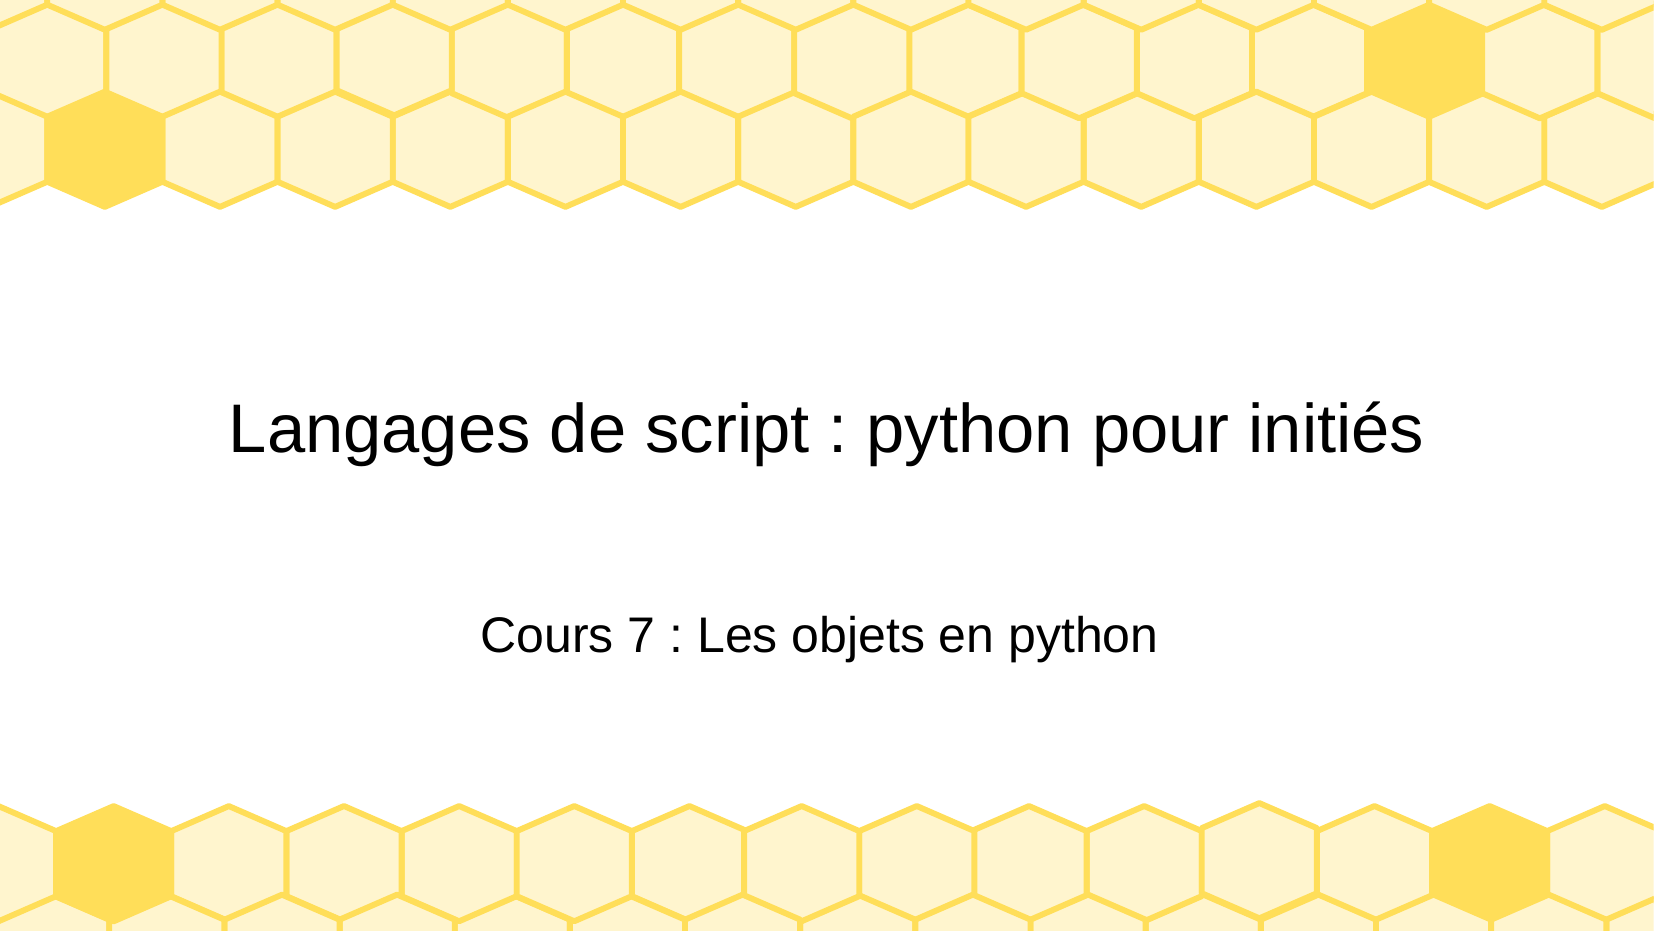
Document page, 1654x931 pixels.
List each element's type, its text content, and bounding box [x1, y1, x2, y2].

title Langages de script : python pour initiés [88, 324, 1565, 532]
subtitle Cours 7 : Les objets en python [88, 561, 1565, 709]
